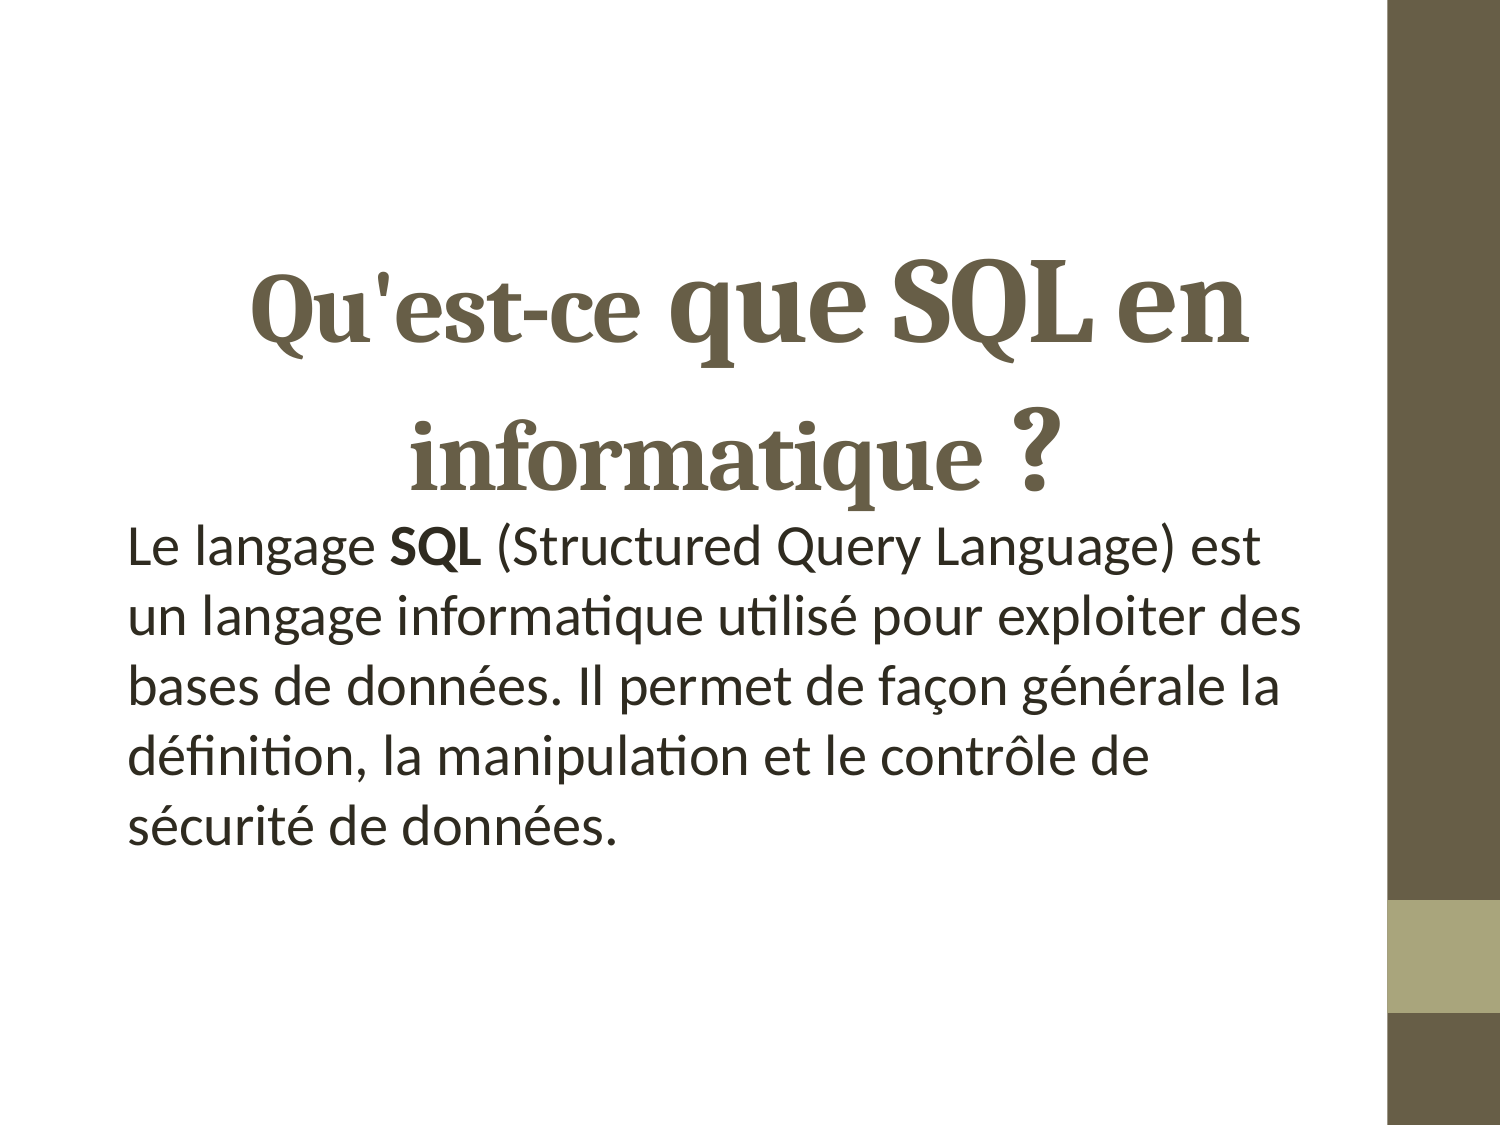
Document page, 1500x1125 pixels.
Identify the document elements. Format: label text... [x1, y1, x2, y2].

subtitle Le langage SQL (Structured Query Language) est un langage informatique utilisé pour exploiter des bases de données. Il permet de façon générale la définition, la manipulation et le contrôle de sécurité de données. [112, 500, 1351, 951]
title Qu'est-ce que SQL en informatique ? [112, 212, 1388, 475]
